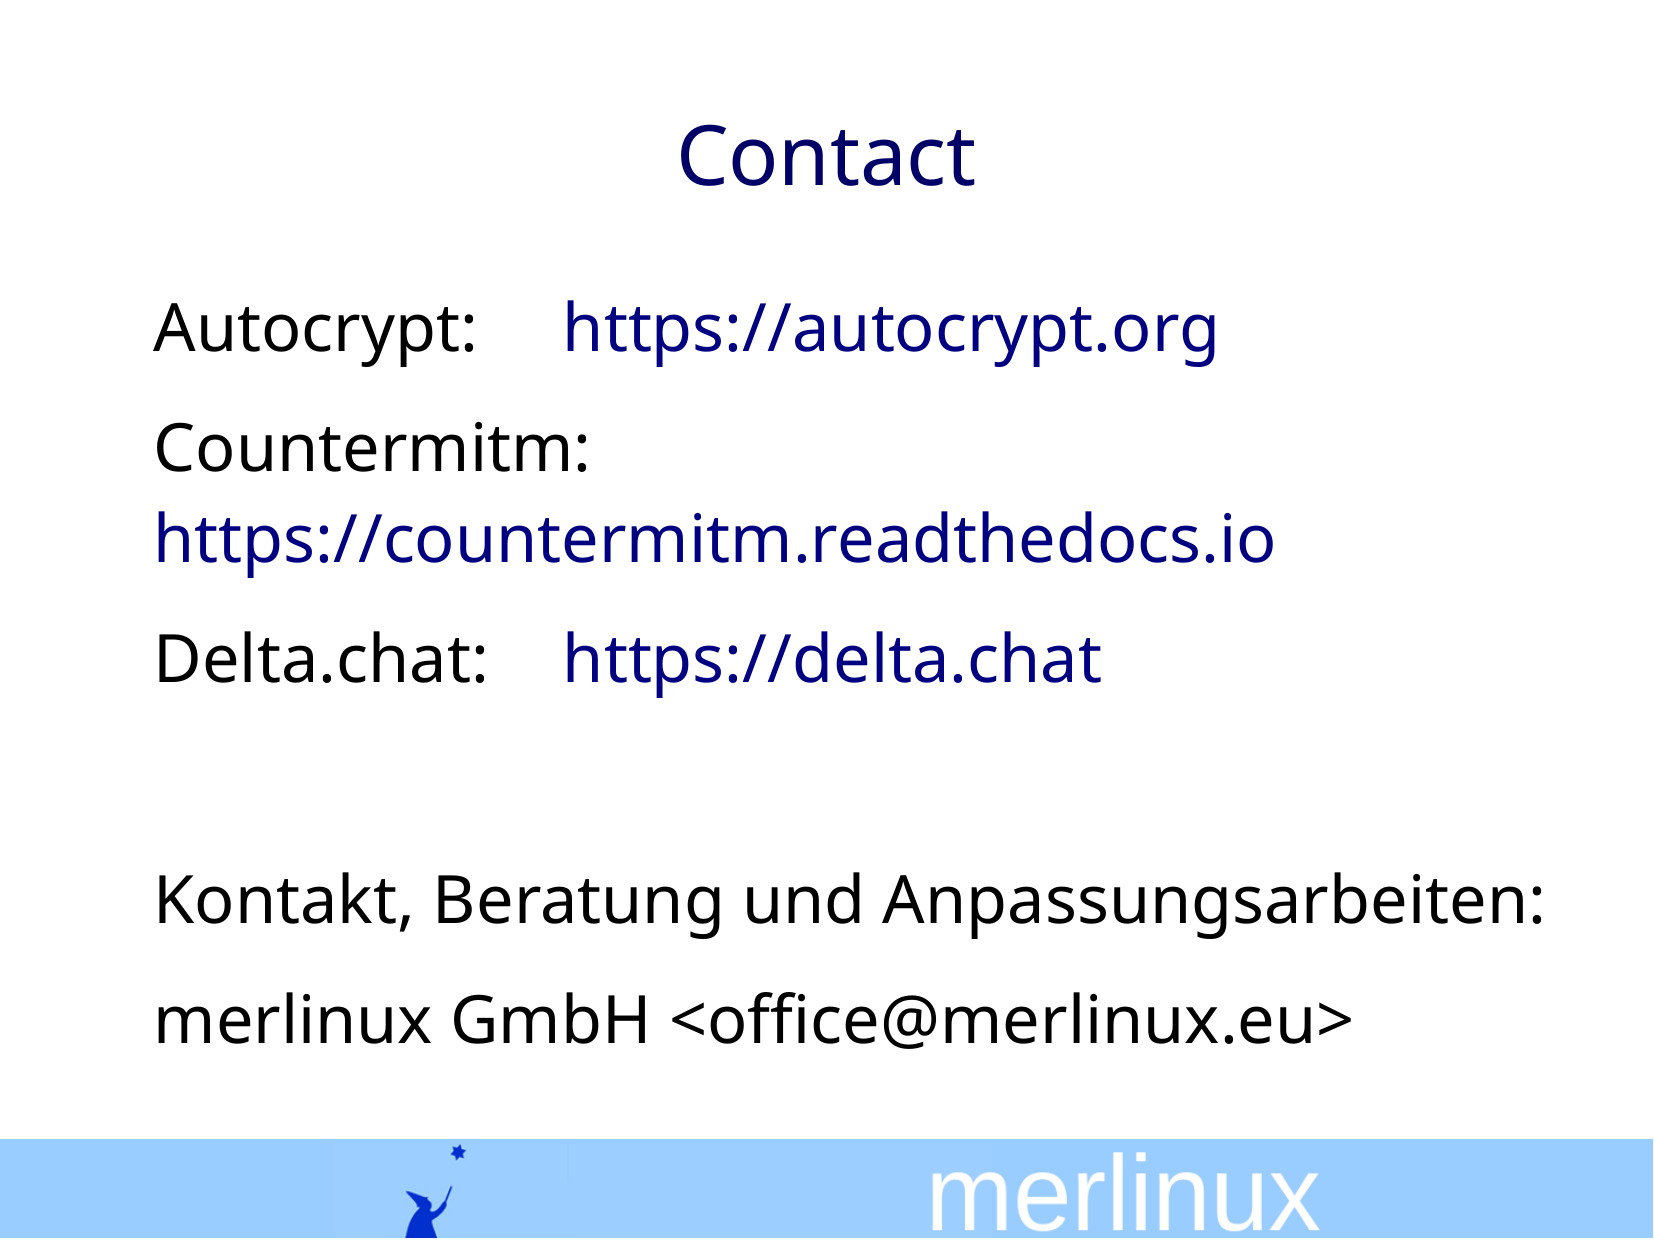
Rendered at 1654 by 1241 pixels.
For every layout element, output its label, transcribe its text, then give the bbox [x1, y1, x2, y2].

picture [0, 1139, 1653, 1238]
list Autocrypt: https://autocrypt.org Countermitm: https://countermitm.readthedocs.io Delta.chat: https://delta.chat Kontakt, Beratung und Anpassungsarbeiten: merlinux GmbH <office@merlinux.eu> [82, 280, 1571, 1139]
title Contact [82, 49, 1571, 257]
